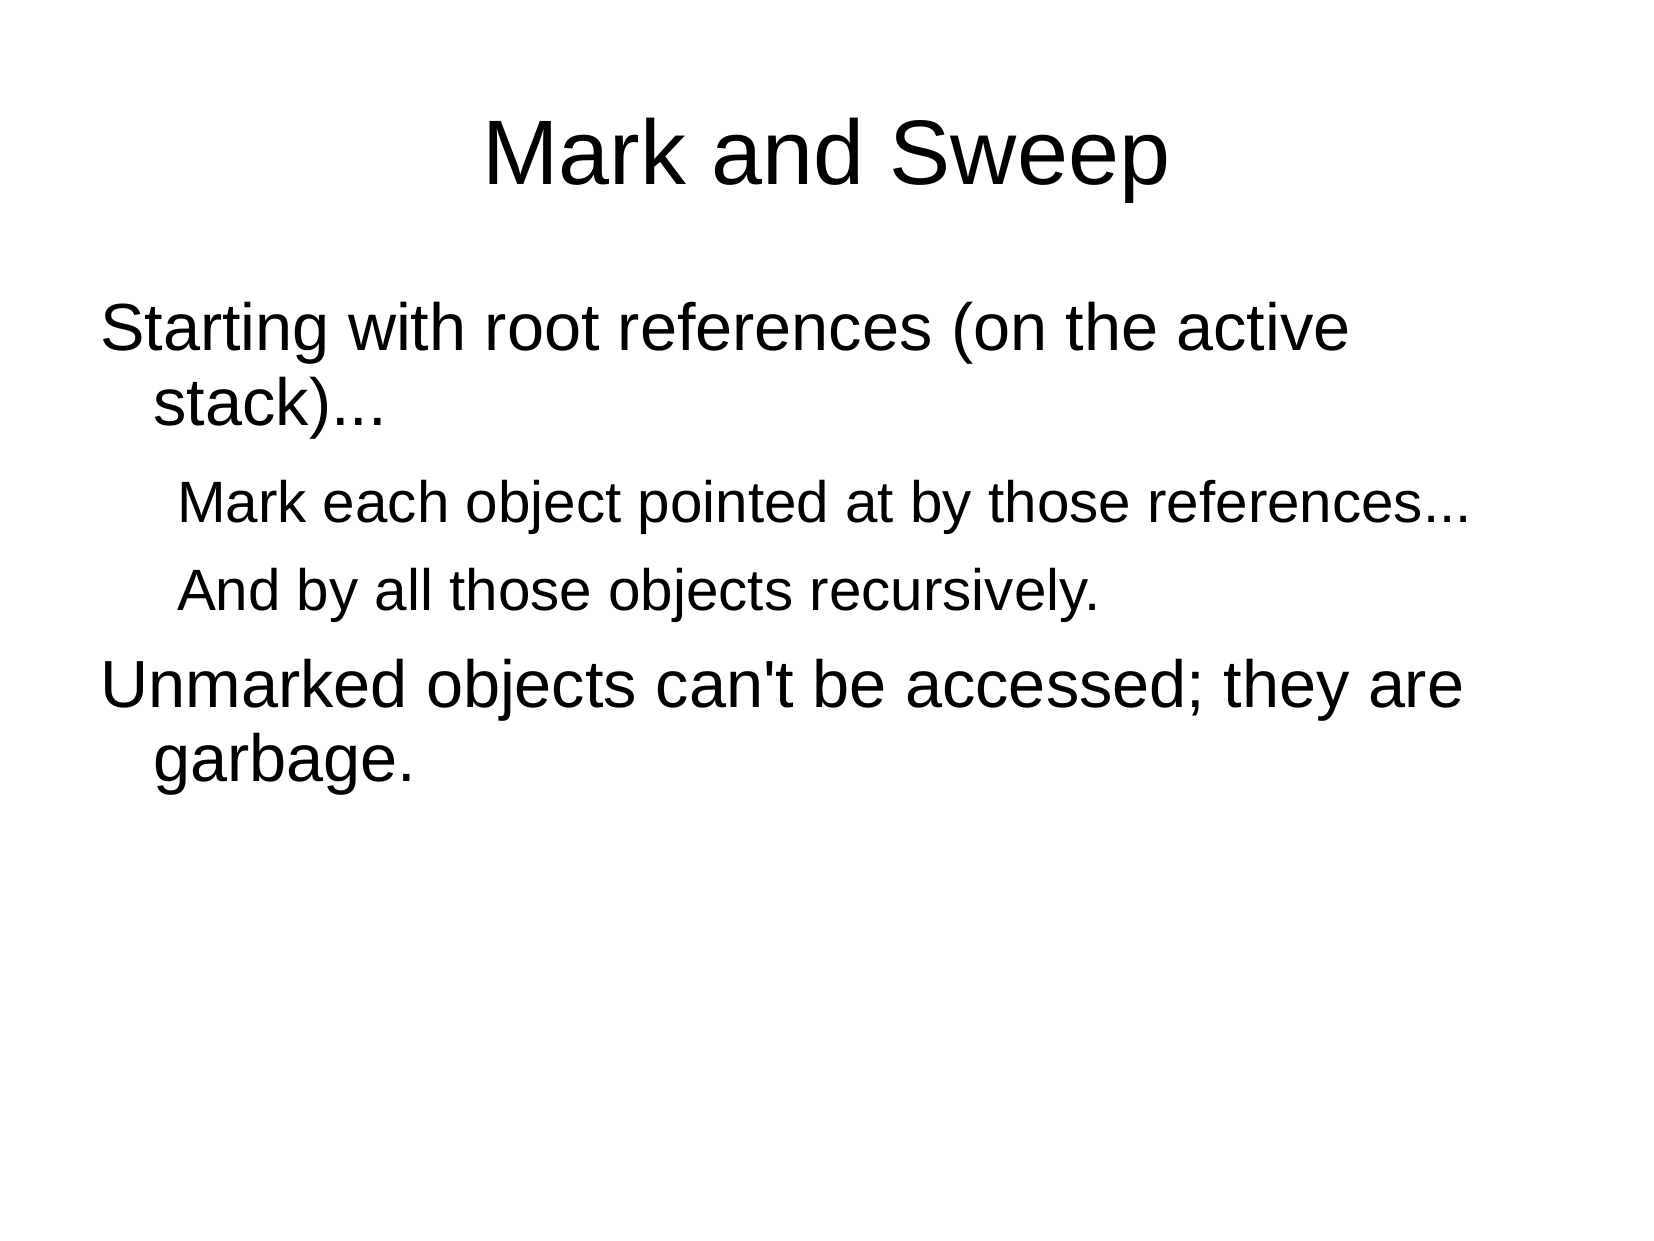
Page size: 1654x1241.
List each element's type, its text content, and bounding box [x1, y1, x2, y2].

title Mark and Sweep [82, 56, 1571, 250]
list Starting with root references (on the active stack)... Mark each object pointed at by those references... And by all those objects recursively. Unmarked objects can't be accessed; they are garbage. [82, 290, 1571, 1094]
